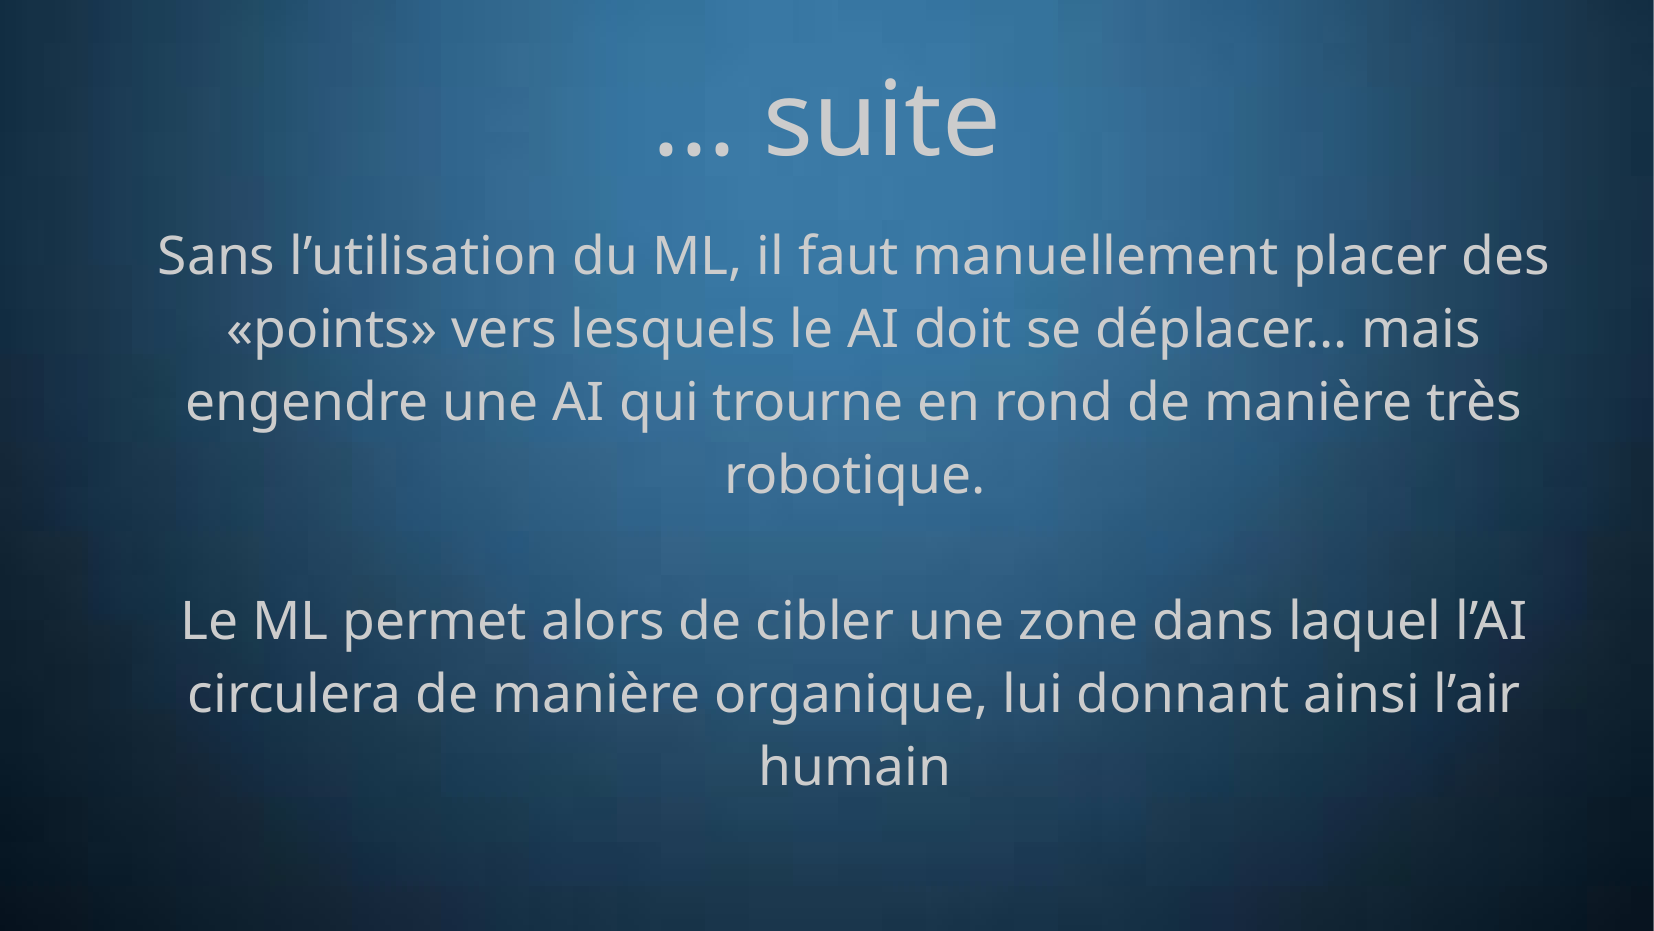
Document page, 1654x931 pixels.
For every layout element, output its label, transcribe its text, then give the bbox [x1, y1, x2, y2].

title ... suite [82, 37, 1571, 193]
list Sans l’utilisation du ML, il faut manuellement placer des «points» vers lesquels le AI doit se déplacer... mais engendre une AI qui trourne en rond de manière très robotique. Le ML permet alors de cibler une zone dans laquel l’AI circulera de manière organique, lui donnant ainsi l’air humain [82, 217, 1571, 804]
picture [0, 0, 1654, 931]
